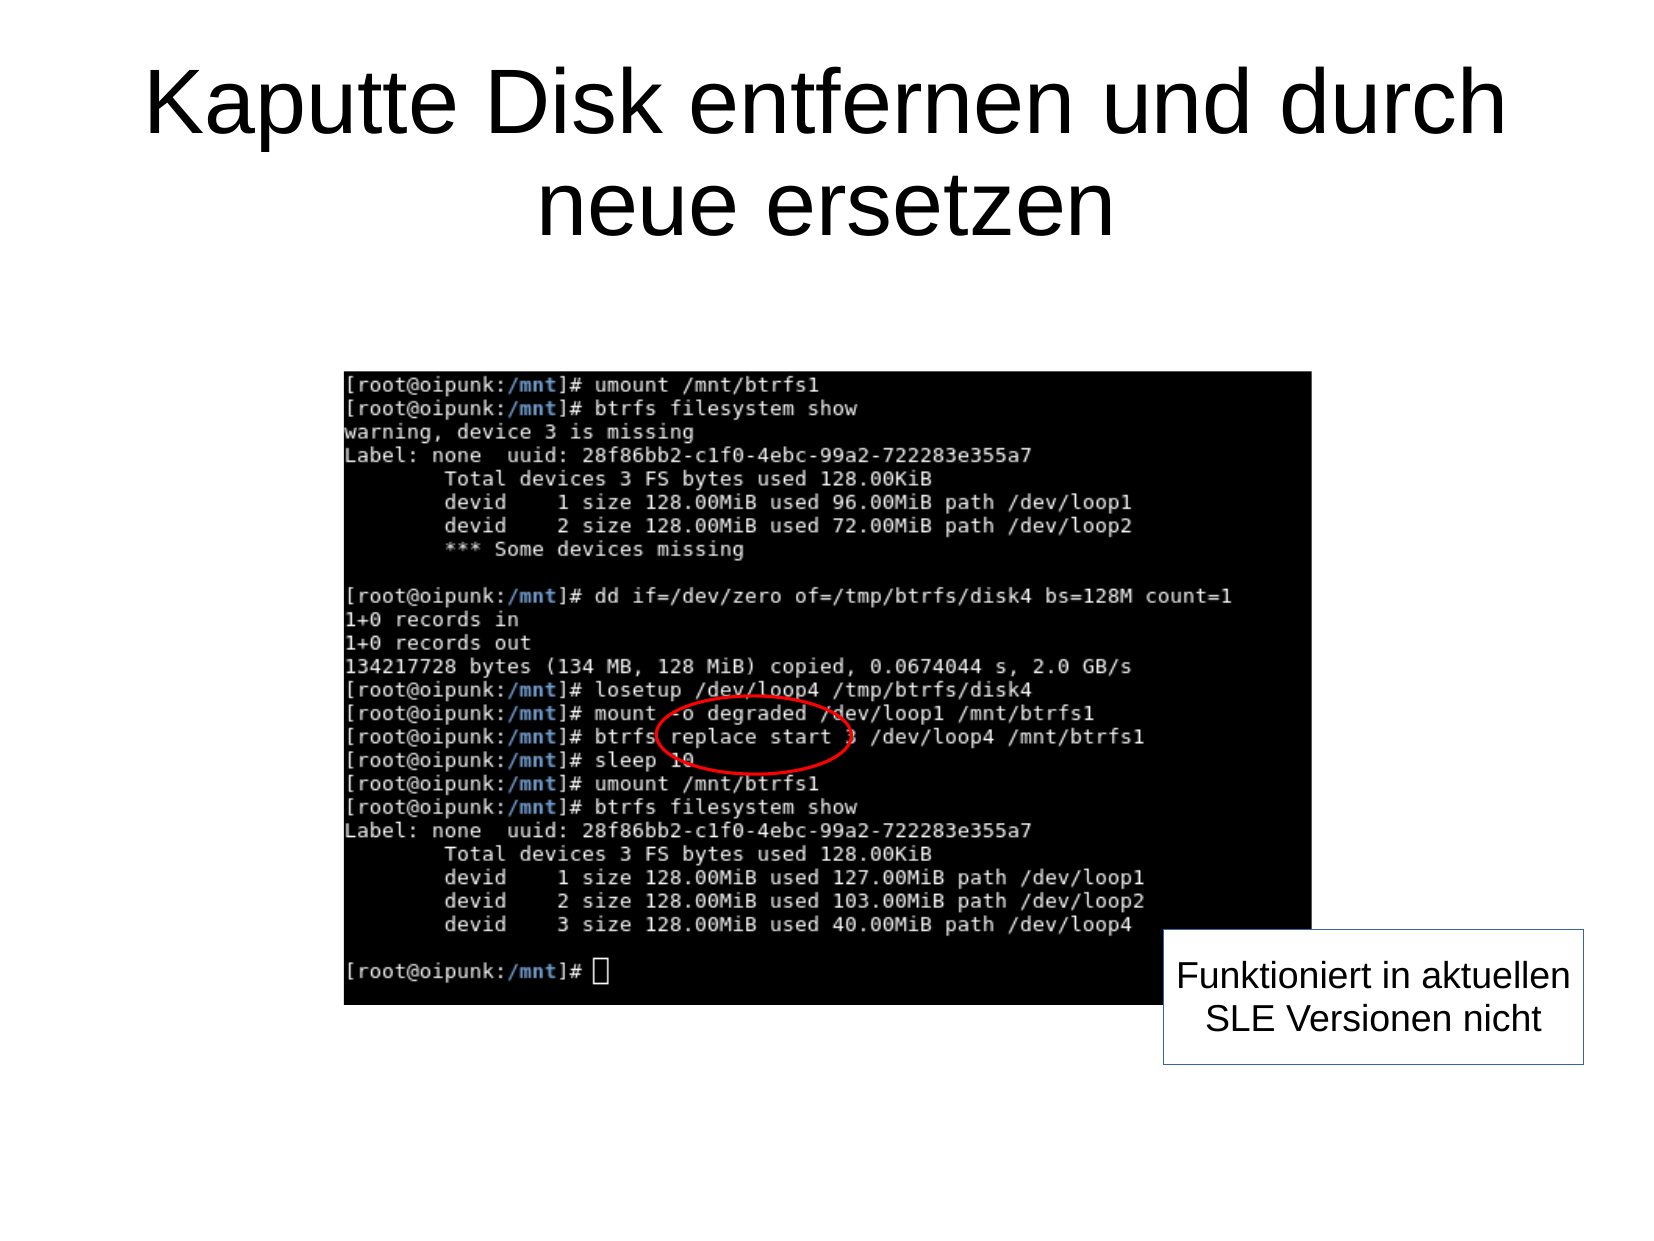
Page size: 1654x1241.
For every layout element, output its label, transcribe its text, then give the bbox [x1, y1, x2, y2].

text_box Funktioniert in aktuellen SLE Versionen nicht [1163, 929, 1584, 1065]
title Kaputte Disk entfernen und durch neue ersetzen [82, 49, 1571, 257]
picture [343, 371, 1312, 1005]
